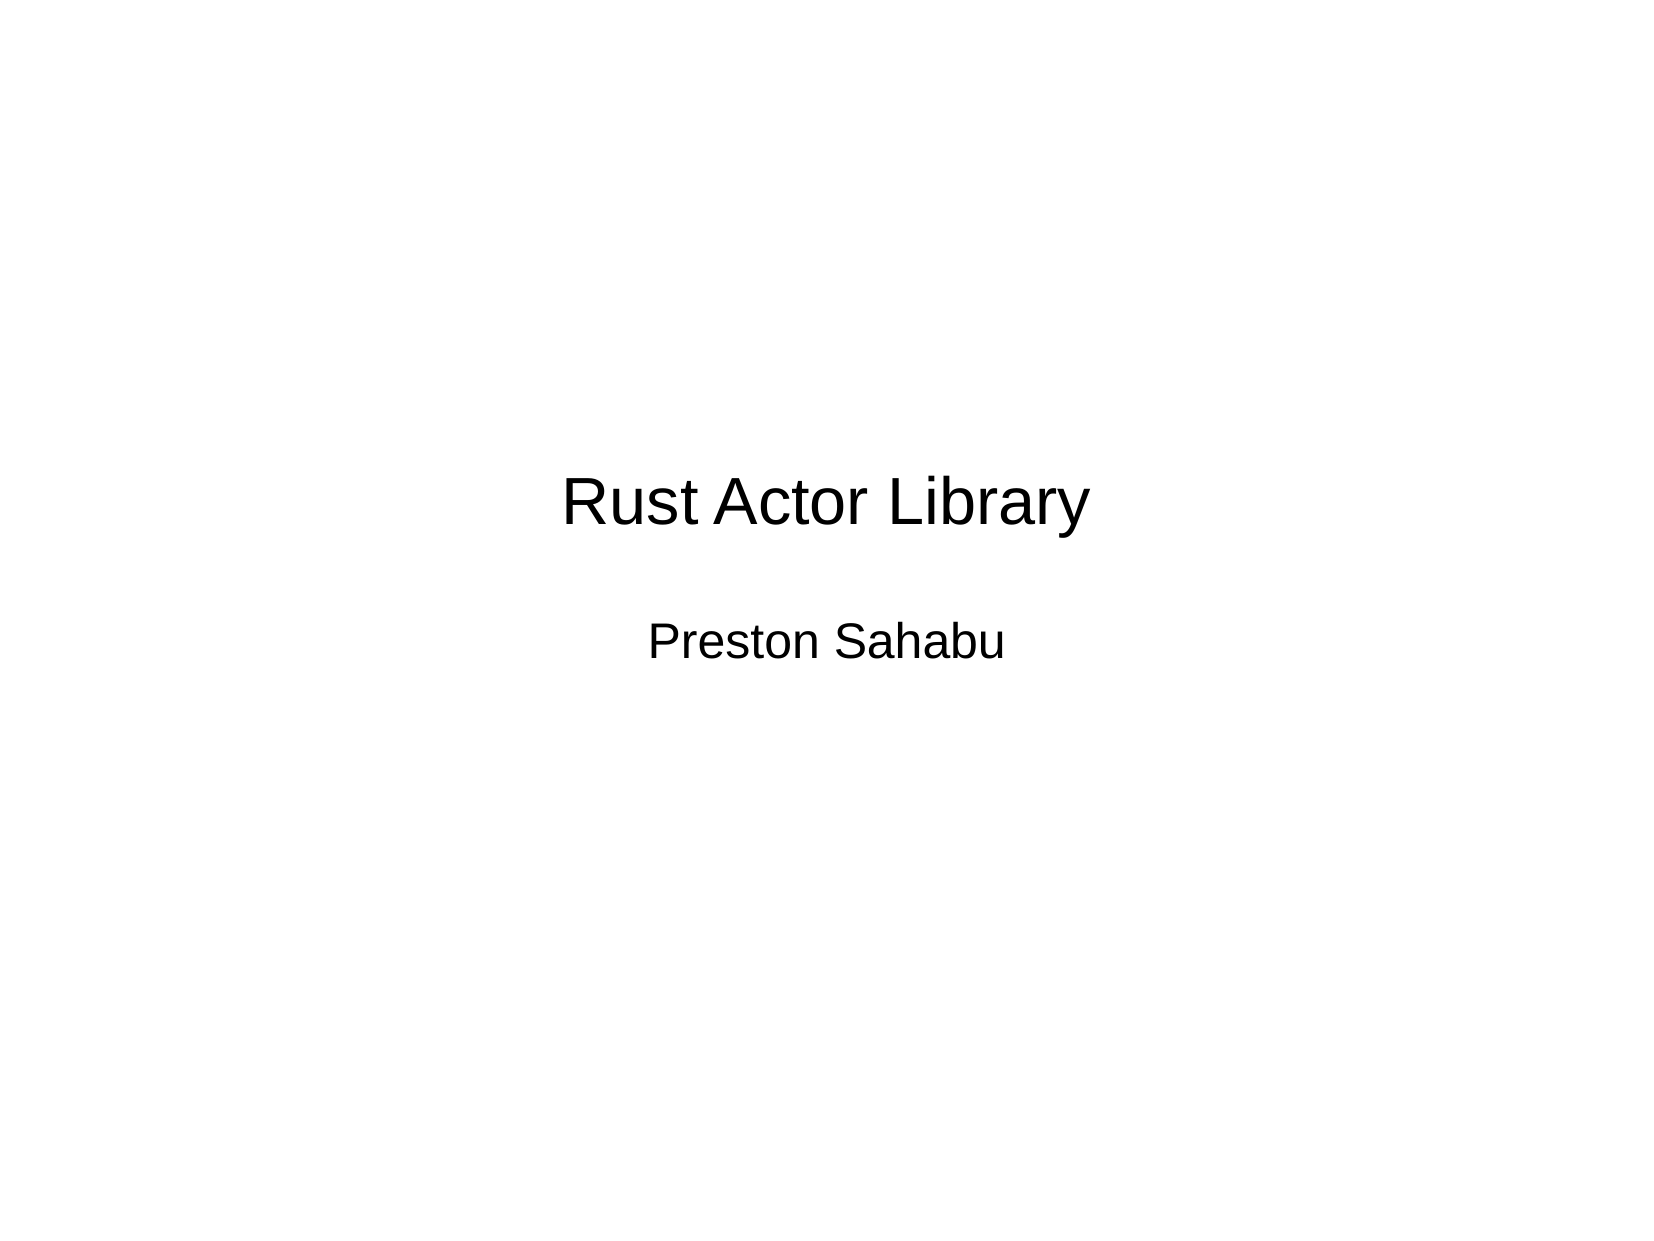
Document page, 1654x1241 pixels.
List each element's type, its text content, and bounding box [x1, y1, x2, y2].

subtitle Rust Actor Library Preston Sahabu [82, 49, 1571, 1010]
